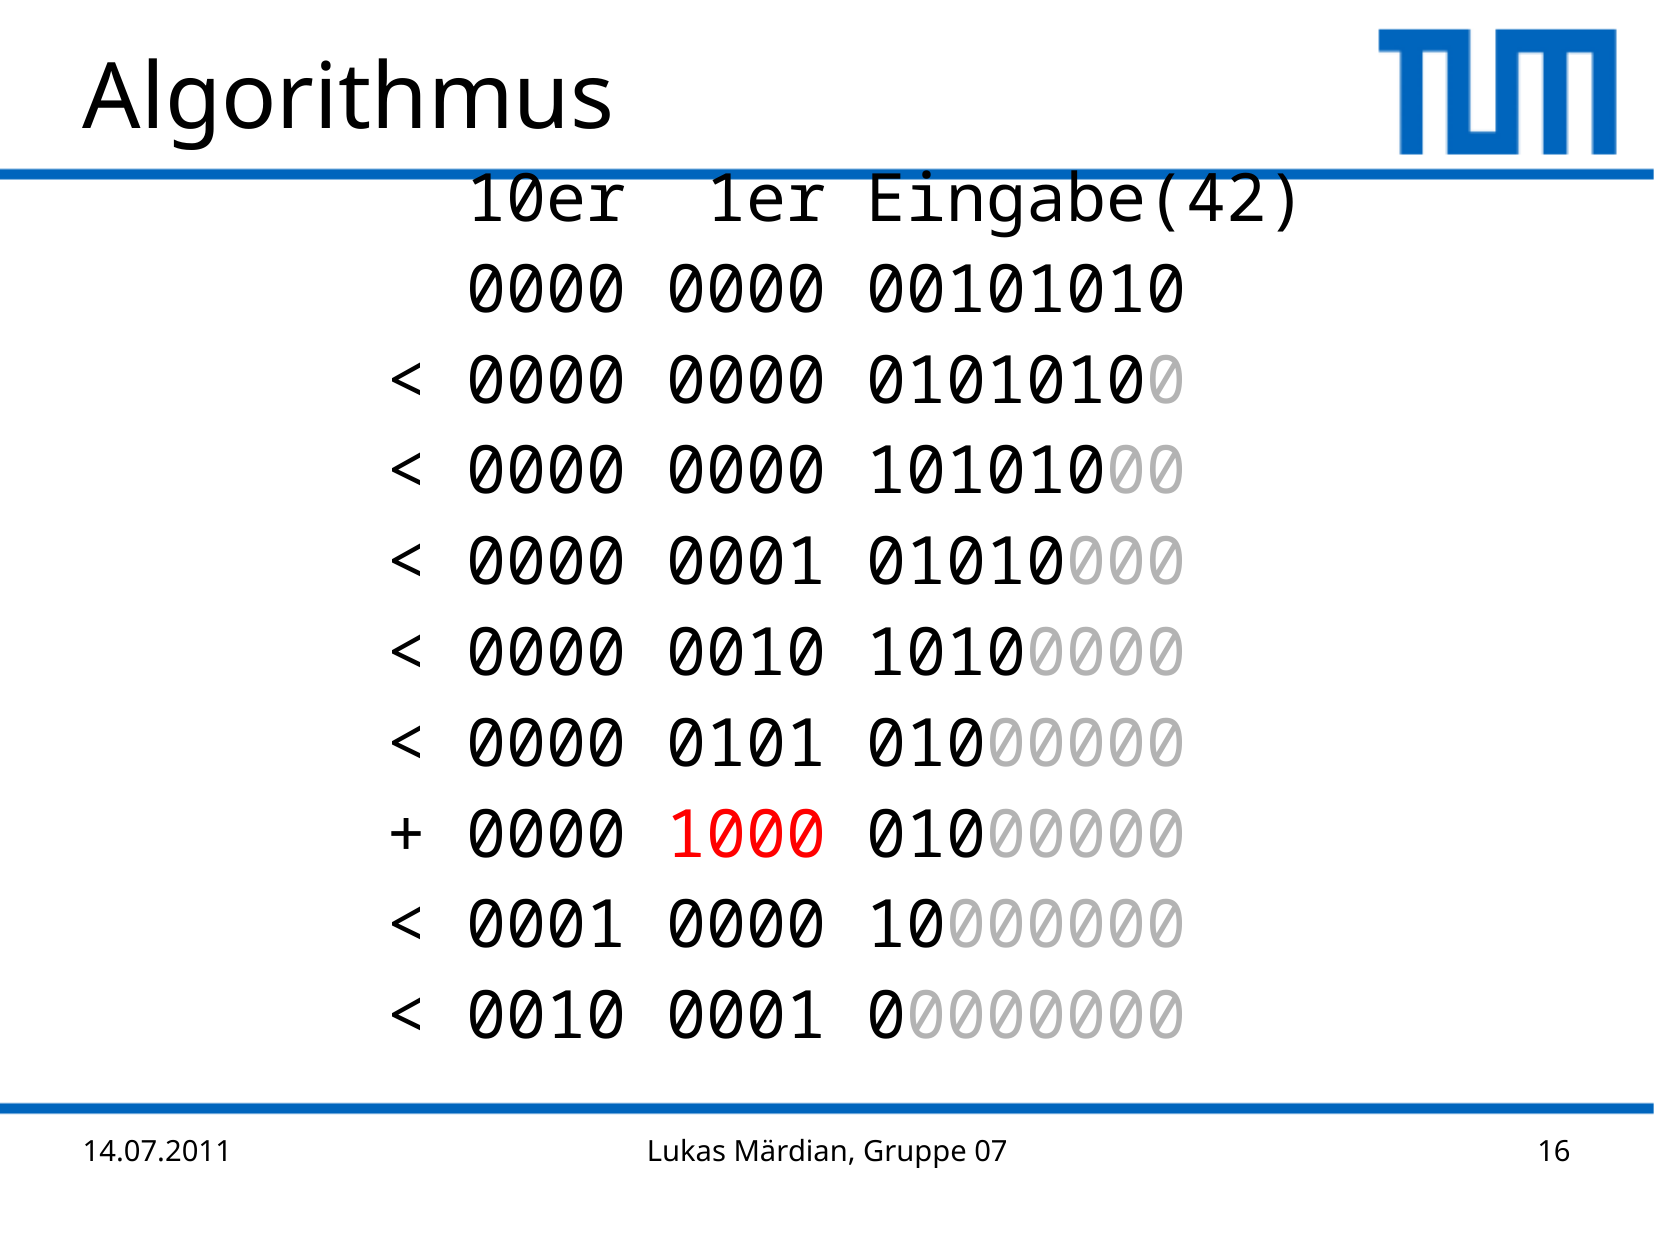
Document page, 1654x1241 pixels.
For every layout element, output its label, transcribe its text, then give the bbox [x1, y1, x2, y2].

picture [0, 0, 1654, 1241]
title Algorithmus [82, 41, 1359, 145]
subtitle 10er 1er Eingabe(42) 0000 0000 00101010 < 0000 0000 01010100 < 0000 0000 10101000 < 0000 0001 01010000 < 0000 0010 10100000 < 0000 0101 01000000 + 0000 1000 01000000 < 0001 0000 10000000 < 0010 0001 00000000 [82, 206, 1571, 1093]
